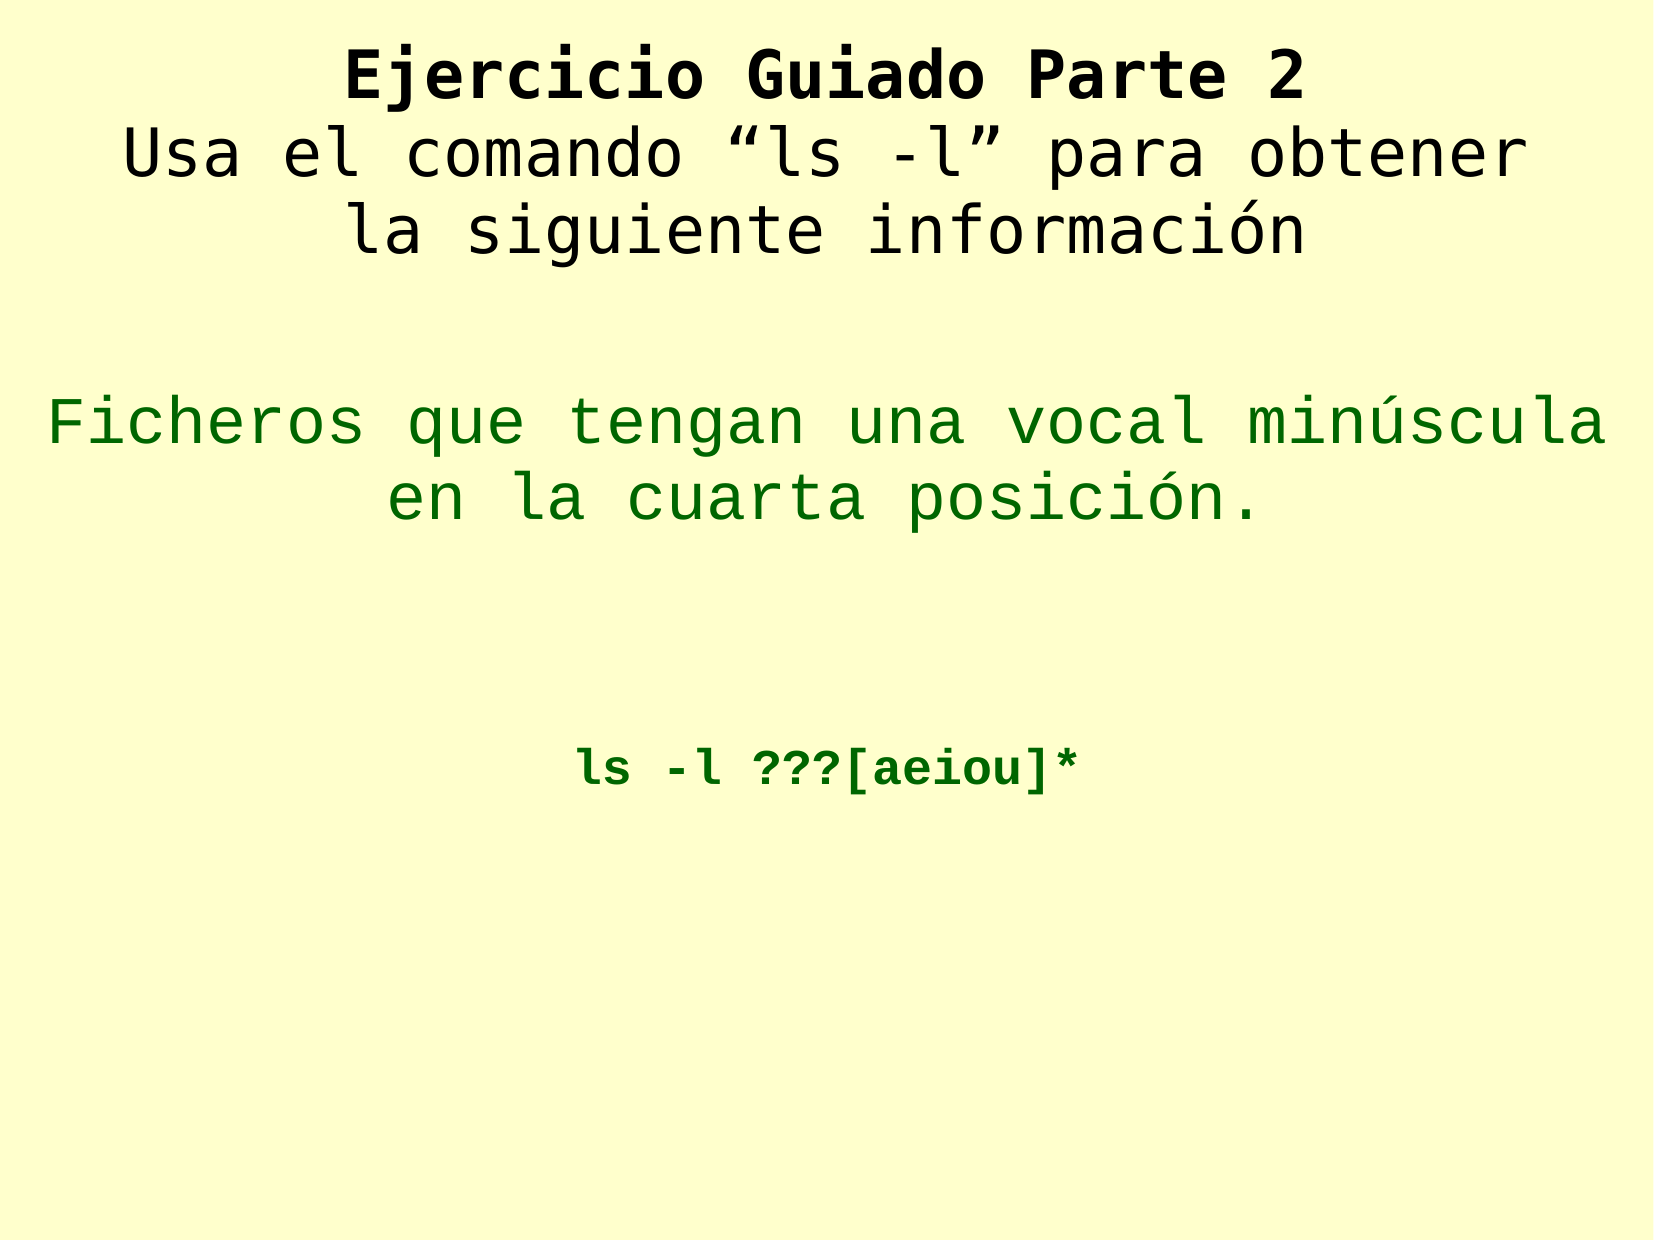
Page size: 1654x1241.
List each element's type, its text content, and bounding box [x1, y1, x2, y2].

text_box ls -l ???[aeiou]* [0, 735, 1654, 857]
title Ejercicio Guiado Parte 2 Usa el comando “ls -l” para obtener la siguiente información [82, 36, 1571, 270]
text_box Ficheros que tengan una vocal minúscula en la cuarta posición. [0, 381, 1654, 547]
